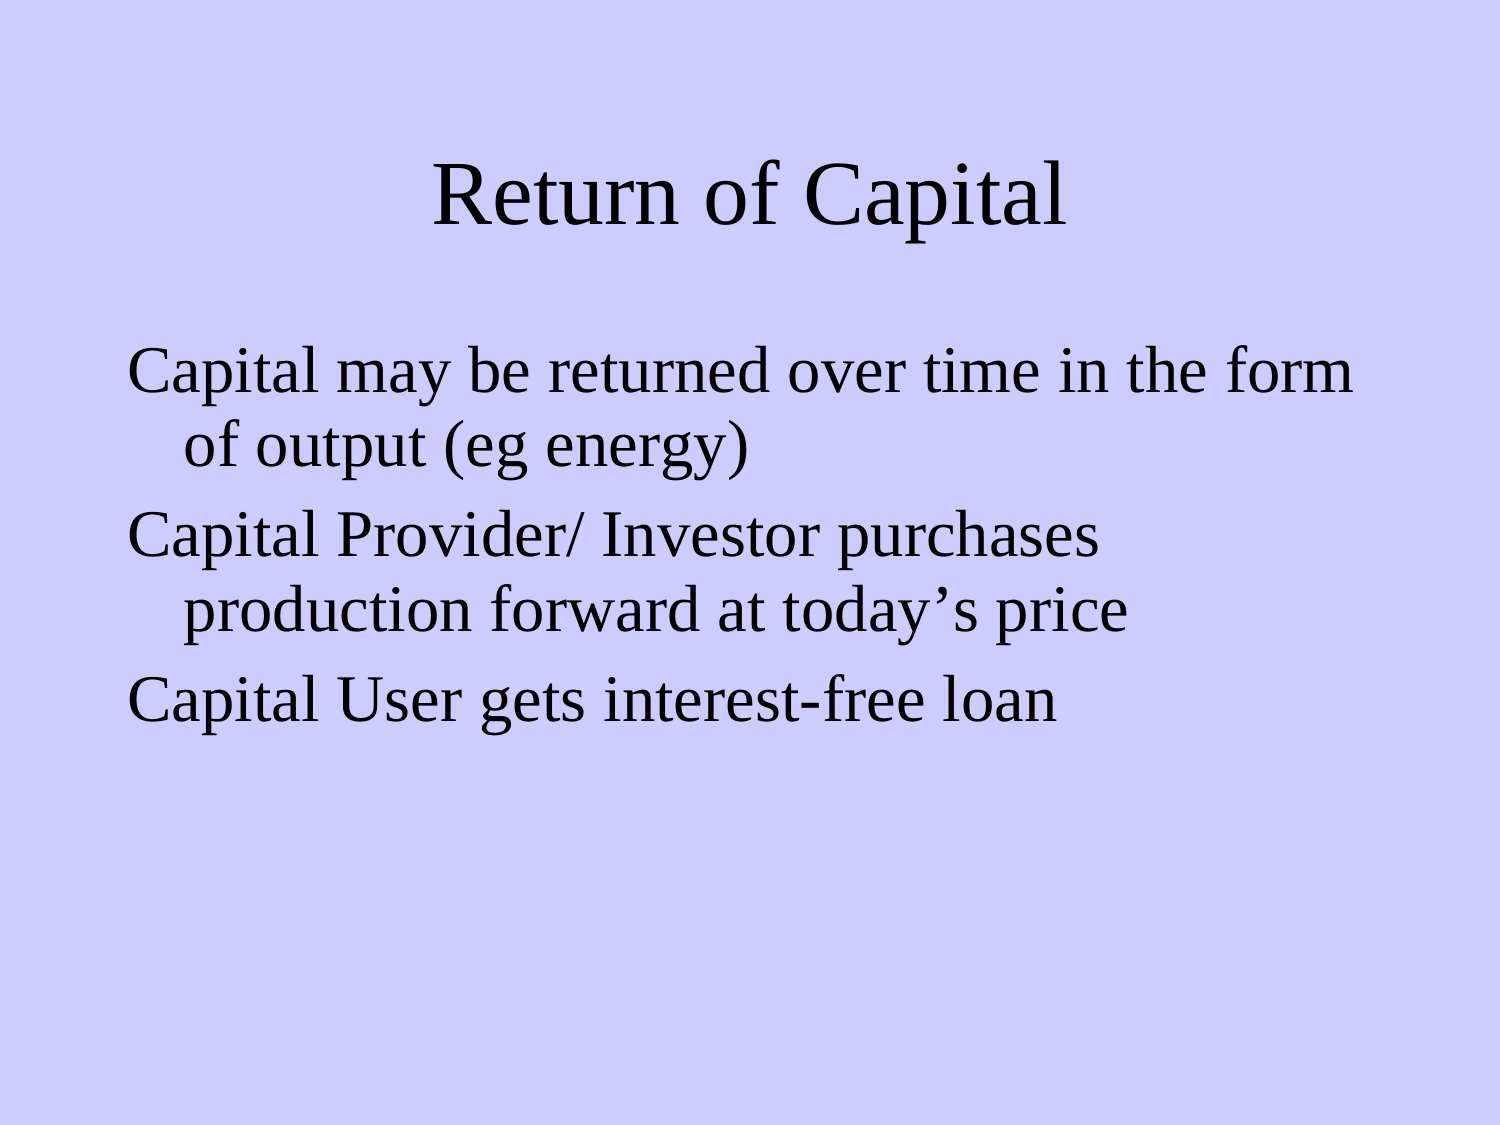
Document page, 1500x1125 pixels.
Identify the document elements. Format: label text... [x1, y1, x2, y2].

title Return of Capital [112, 99, 1388, 288]
list Capital may be returned over time in the form of output (eg energy) Capital Provider/ Investor purchases production forward at today’s price Capital User gets interest-free loan [112, 324, 1388, 1001]
